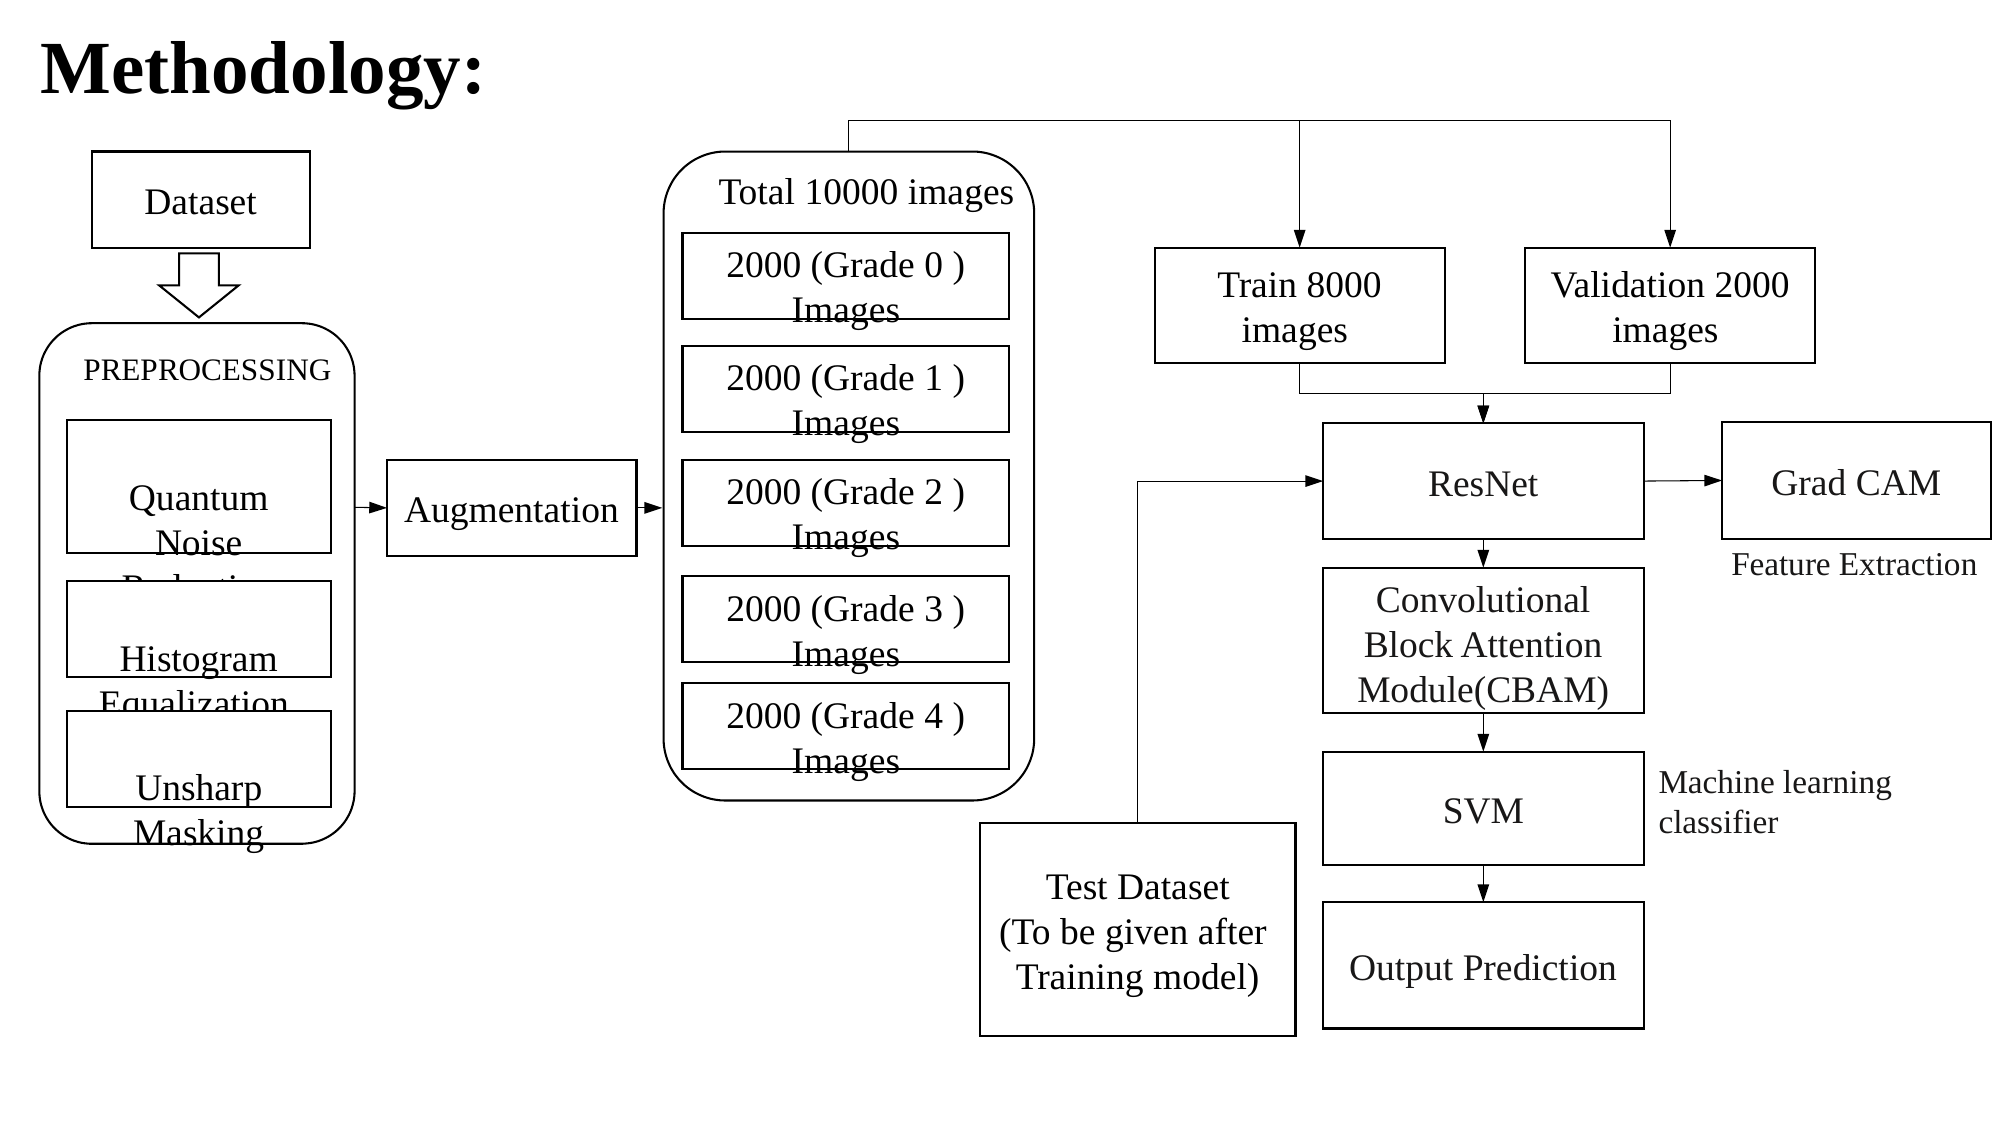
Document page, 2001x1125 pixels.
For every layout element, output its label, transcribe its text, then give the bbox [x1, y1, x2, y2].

text_box Machine learning classifier [1643, 752, 1913, 849]
text_box [150, 824, 159, 844]
text_box PREPROCESSING [68, 341, 357, 395]
title Methodology: [25, 19, 688, 119]
text_box Validation 2000 images [1525, 248, 1815, 363]
text_box Convolutional Block Attention Module(CBAM) [1323, 568, 1644, 713]
text_box [159, 253, 239, 318]
text_box [39, 323, 355, 844]
text_box 2000 (Grade 3 ) Images [683, 576, 1009, 662]
text_box 2000 (Grade 0 ) Images [683, 233, 1009, 319]
text_box Dataset [92, 151, 310, 248]
text_box 2000 (Grade 1 ) Images [683, 346, 1009, 432]
text_box [139, 825, 147, 844]
text_box Output Prediction [1323, 902, 1644, 1029]
text_box [663, 151, 1035, 801]
text_box ResNet [1323, 423, 1644, 539]
text_box Total 10000 images [703, 159, 1035, 221]
text_box Train 8000 images [1155, 248, 1445, 363]
text_box SVM [1323, 752, 1644, 865]
text_box Quantum Noise Reduction [67, 420, 331, 553]
text_box Test Dataset (To be given after Training model) [980, 823, 1295, 1036]
text_box 2000 (Grade 2 ) Images [683, 460, 1009, 546]
text_box [250, 829, 258, 838]
text_box Histogram Equalization [67, 581, 331, 677]
text_box [203, 836, 210, 844]
text_box Unsharp Masking [67, 711, 331, 807]
text_box Feature Extraction [1716, 534, 2000, 590]
text_box [232, 830, 239, 844]
text_box 2000 (Grade 4 ) Images [683, 683, 1009, 769]
text_box Augmentation [387, 460, 636, 556]
text_box Grad CAM [1722, 422, 1991, 534]
text_box [170, 836, 177, 843]
